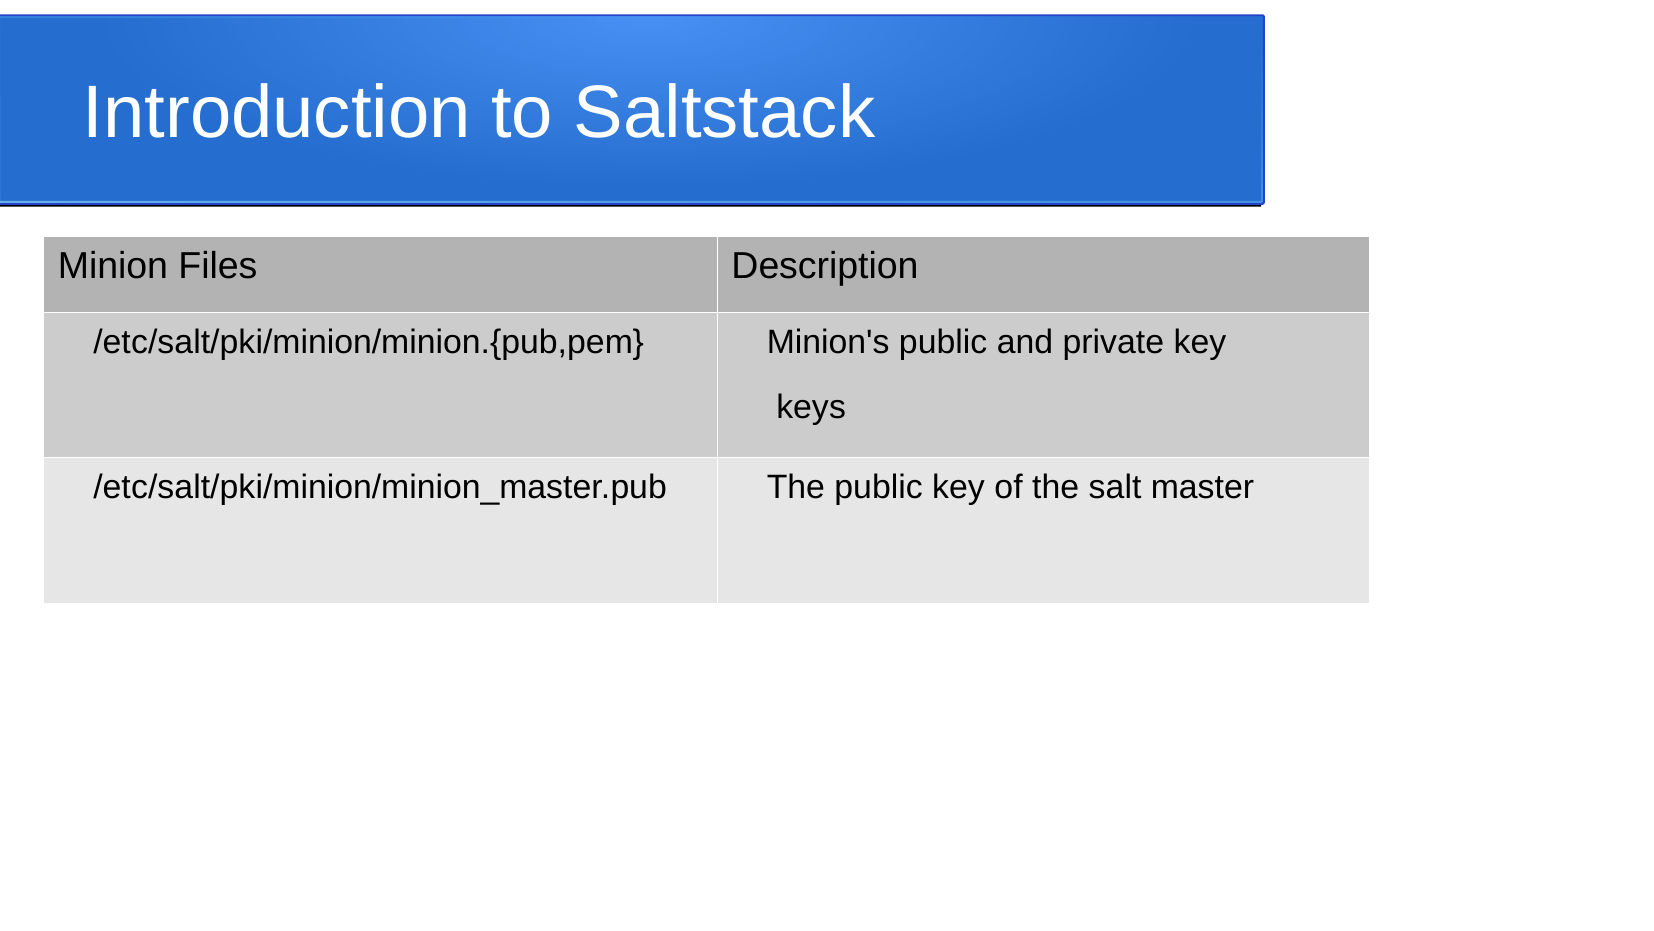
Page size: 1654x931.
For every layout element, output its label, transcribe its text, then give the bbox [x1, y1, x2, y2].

table_cell /etc/salt/pki/minion/minion_master.pub [44, 458, 717, 603]
table_cell The public key of the salt master [718, 458, 1369, 603]
subtitle [82, 224, 1571, 764]
title Introduction to Saltstack [82, 35, 1235, 189]
table_header Description [718, 237, 1369, 312]
table_cell Minion's public and private key keys [718, 313, 1369, 457]
table_cell /etc/salt/pki/minion/minion.{pub,pem} [44, 313, 717, 457]
table_header Minion Files [44, 237, 717, 312]
